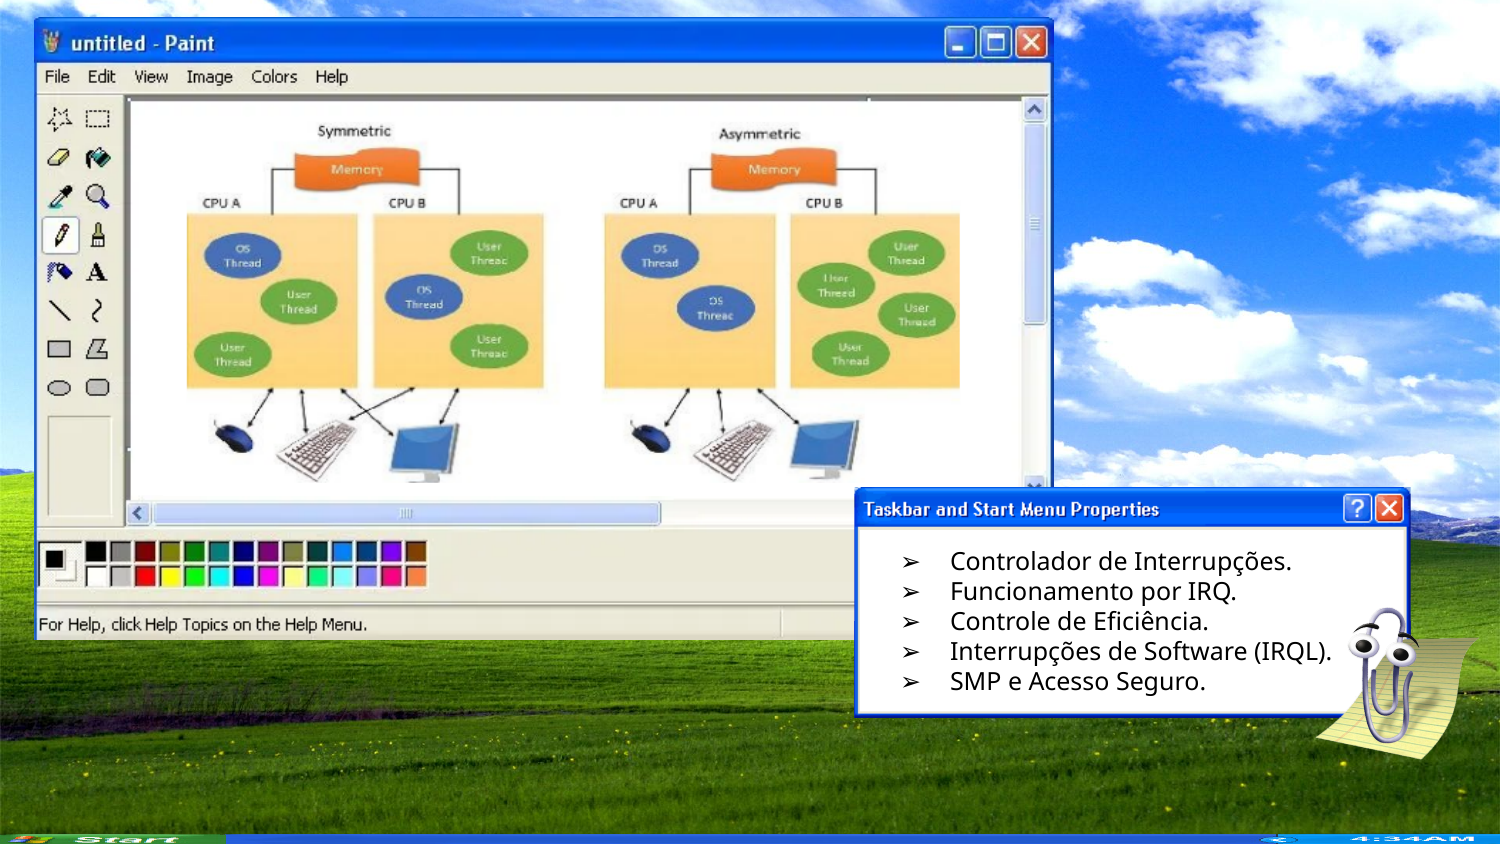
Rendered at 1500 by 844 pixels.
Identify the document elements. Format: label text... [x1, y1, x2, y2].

picture [0, 0, 1500, 844]
text_box Controlador de Interrupções. Funcionamento por IRQ. Controle de Eficiência. Interrupções de Software (IRQL). SMP e Acesso Seguro. [859, 530, 1404, 712]
